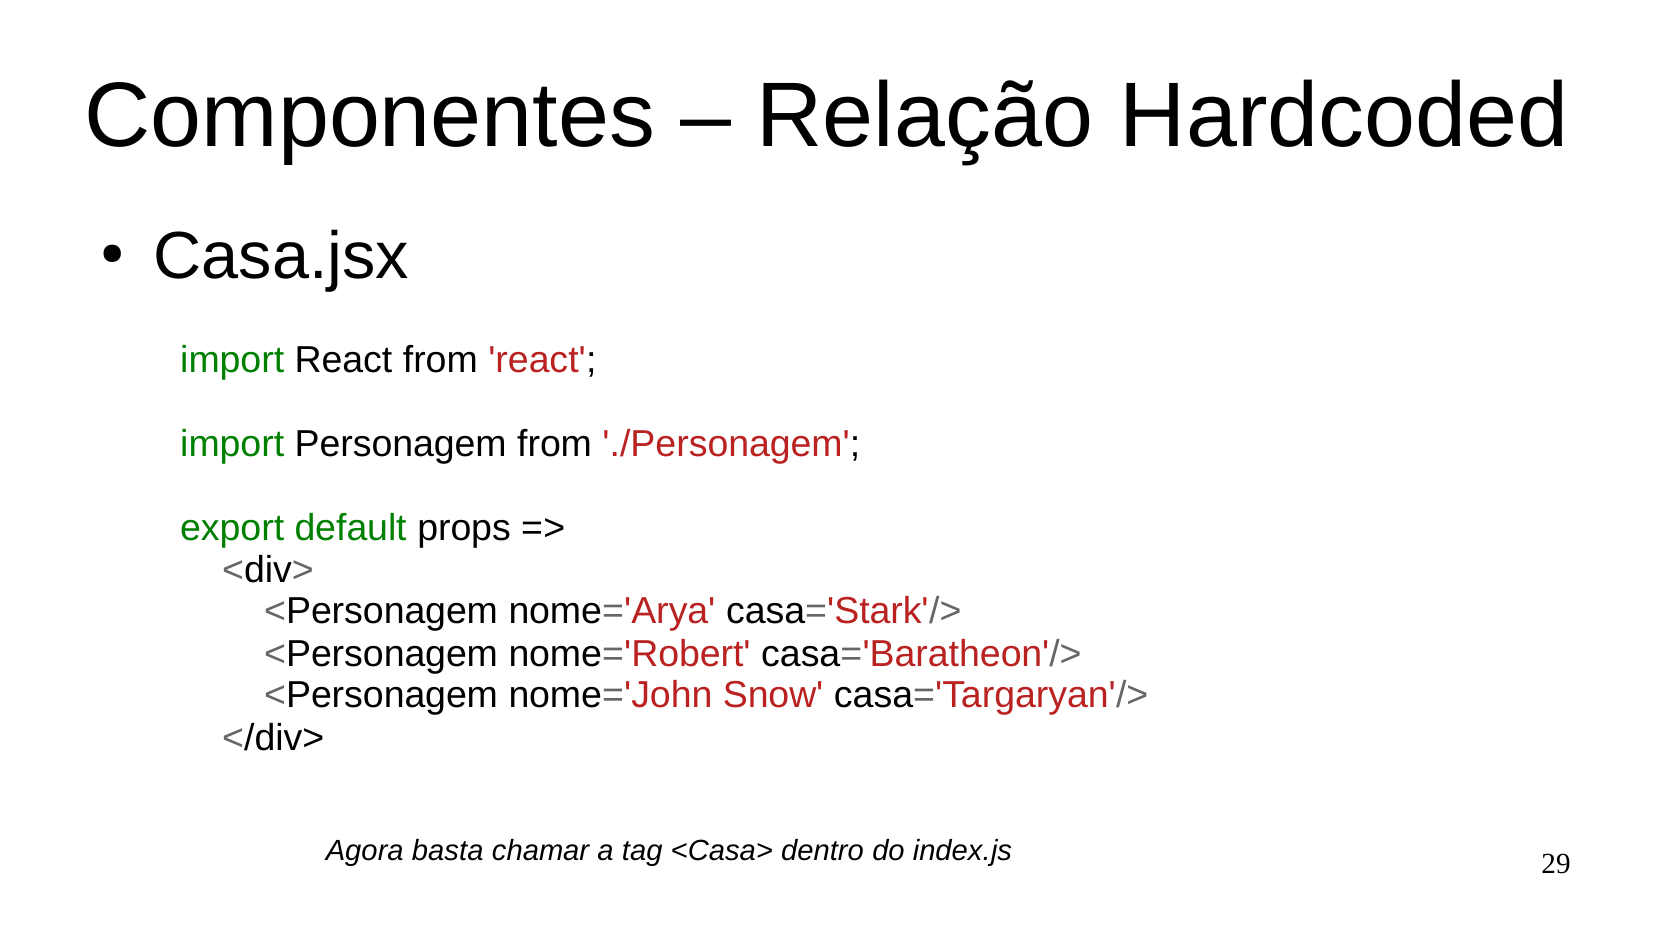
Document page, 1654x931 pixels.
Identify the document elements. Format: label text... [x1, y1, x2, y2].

text_box import React from 'react'; import Personagem from './Personagem'; export default props => <div> <Personagem nome='Arya' casa='Stark'/> <Personagem nome='Robert' casa='Baratheon'/> <Personagem nome='John Snow' casa='Targaryan'/> </div> [165, 330, 1359, 808]
text_box Agora basta chamar a tag <Casa> dentro do index.js [310, 826, 1421, 875]
list Casa.jsx [82, 217, 1571, 758]
title Componentes – Relação Hardcoded [82, 37, 1571, 193]
